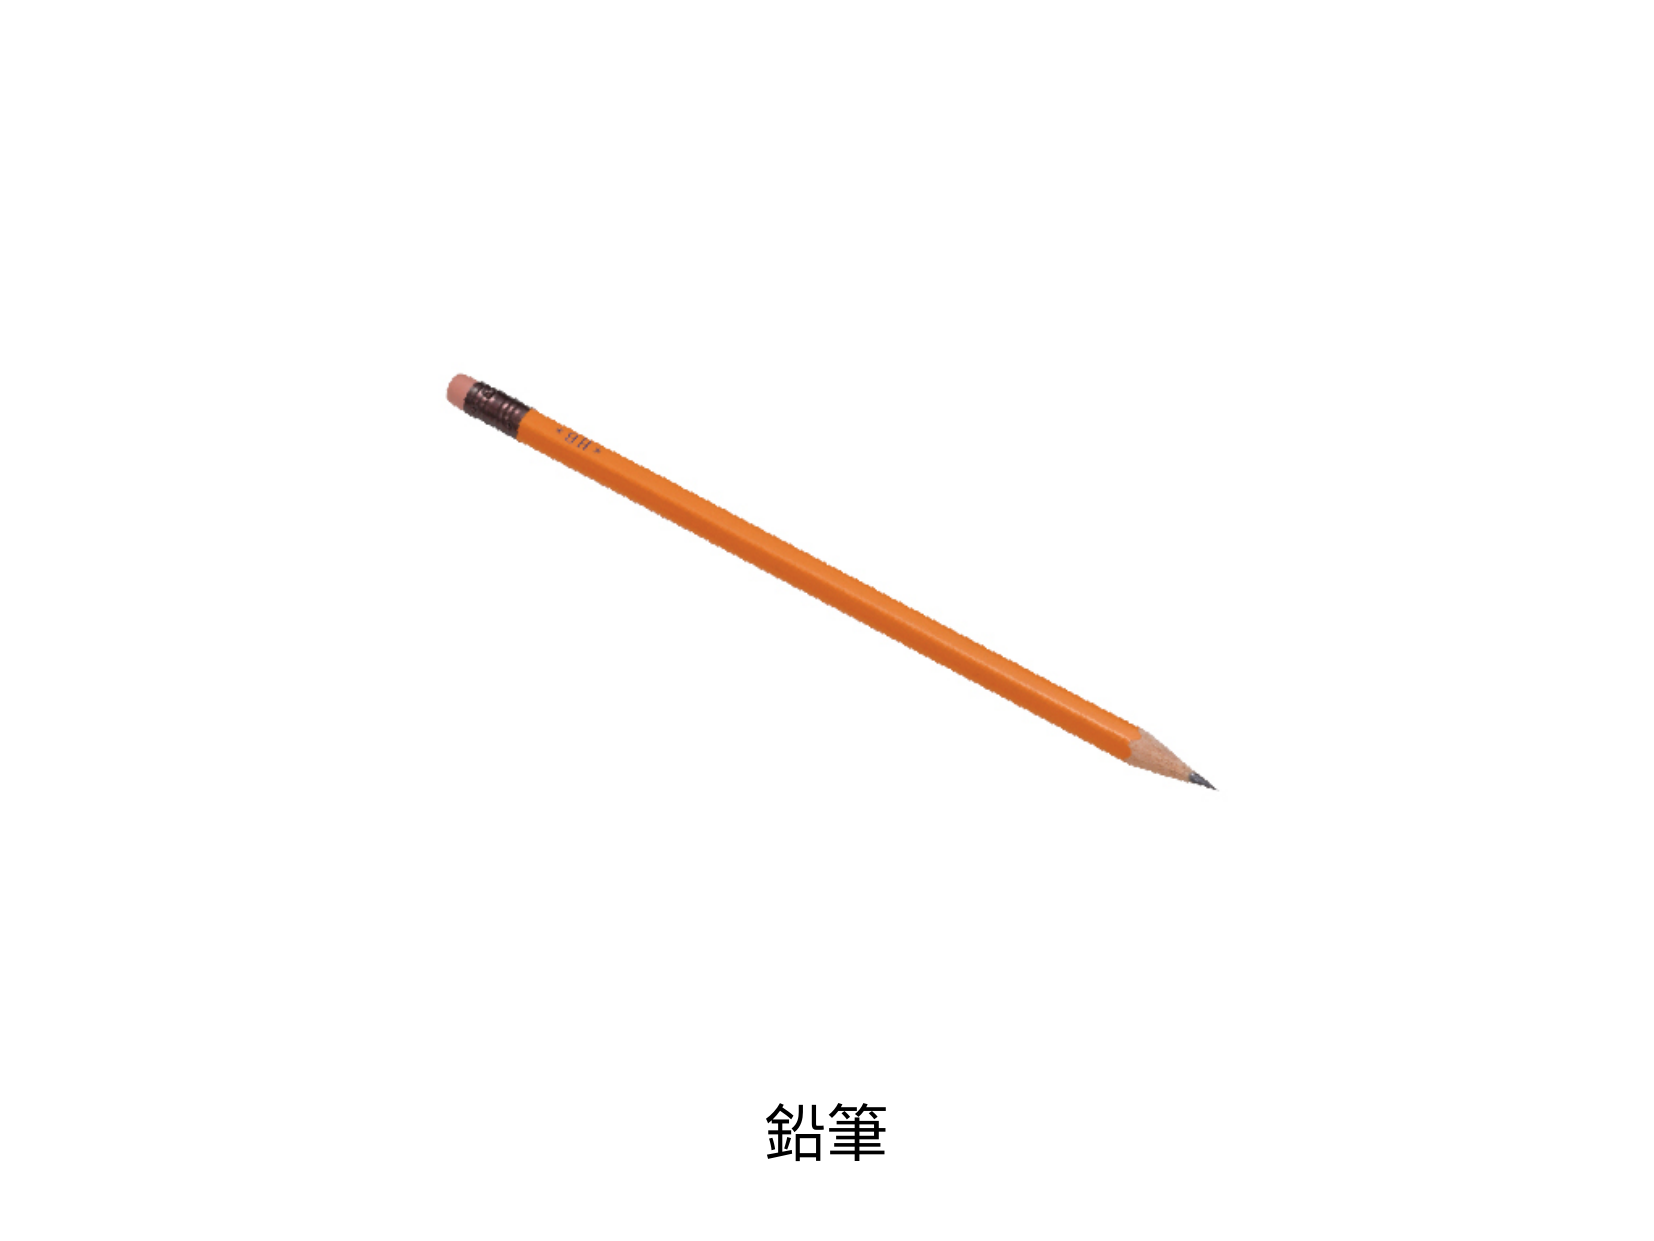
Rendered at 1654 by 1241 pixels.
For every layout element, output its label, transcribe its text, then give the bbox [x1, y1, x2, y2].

title 鉛筆 [82, 1025, 1571, 1233]
picture [0, 0, 1654, 1241]
